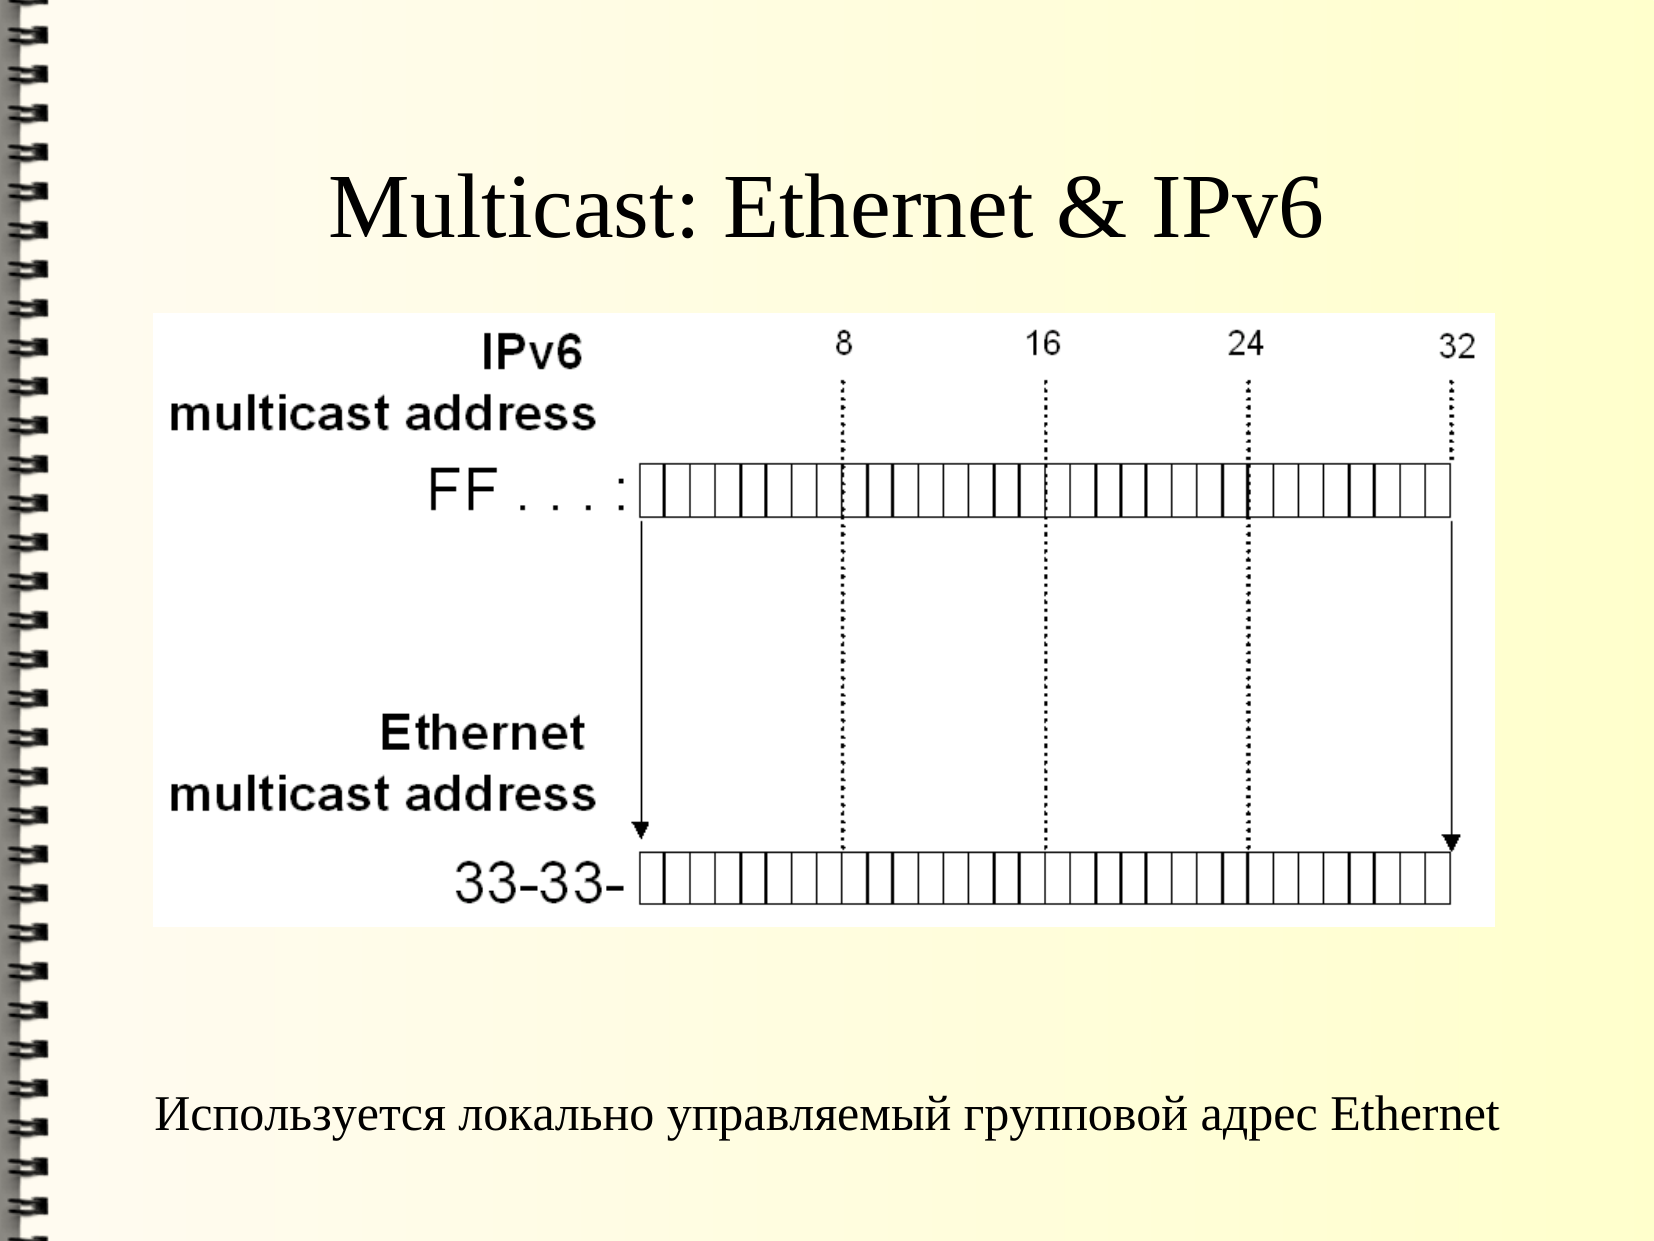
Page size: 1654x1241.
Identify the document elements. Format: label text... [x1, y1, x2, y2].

subtitle Используется локально управляемый групповой адрес Ethernet [121, 1062, 1534, 1164]
picture [0, 0, 1654, 1241]
picture [153, 313, 1495, 927]
title Multicast: Ethernet & IPv6 [121, 102, 1534, 311]
